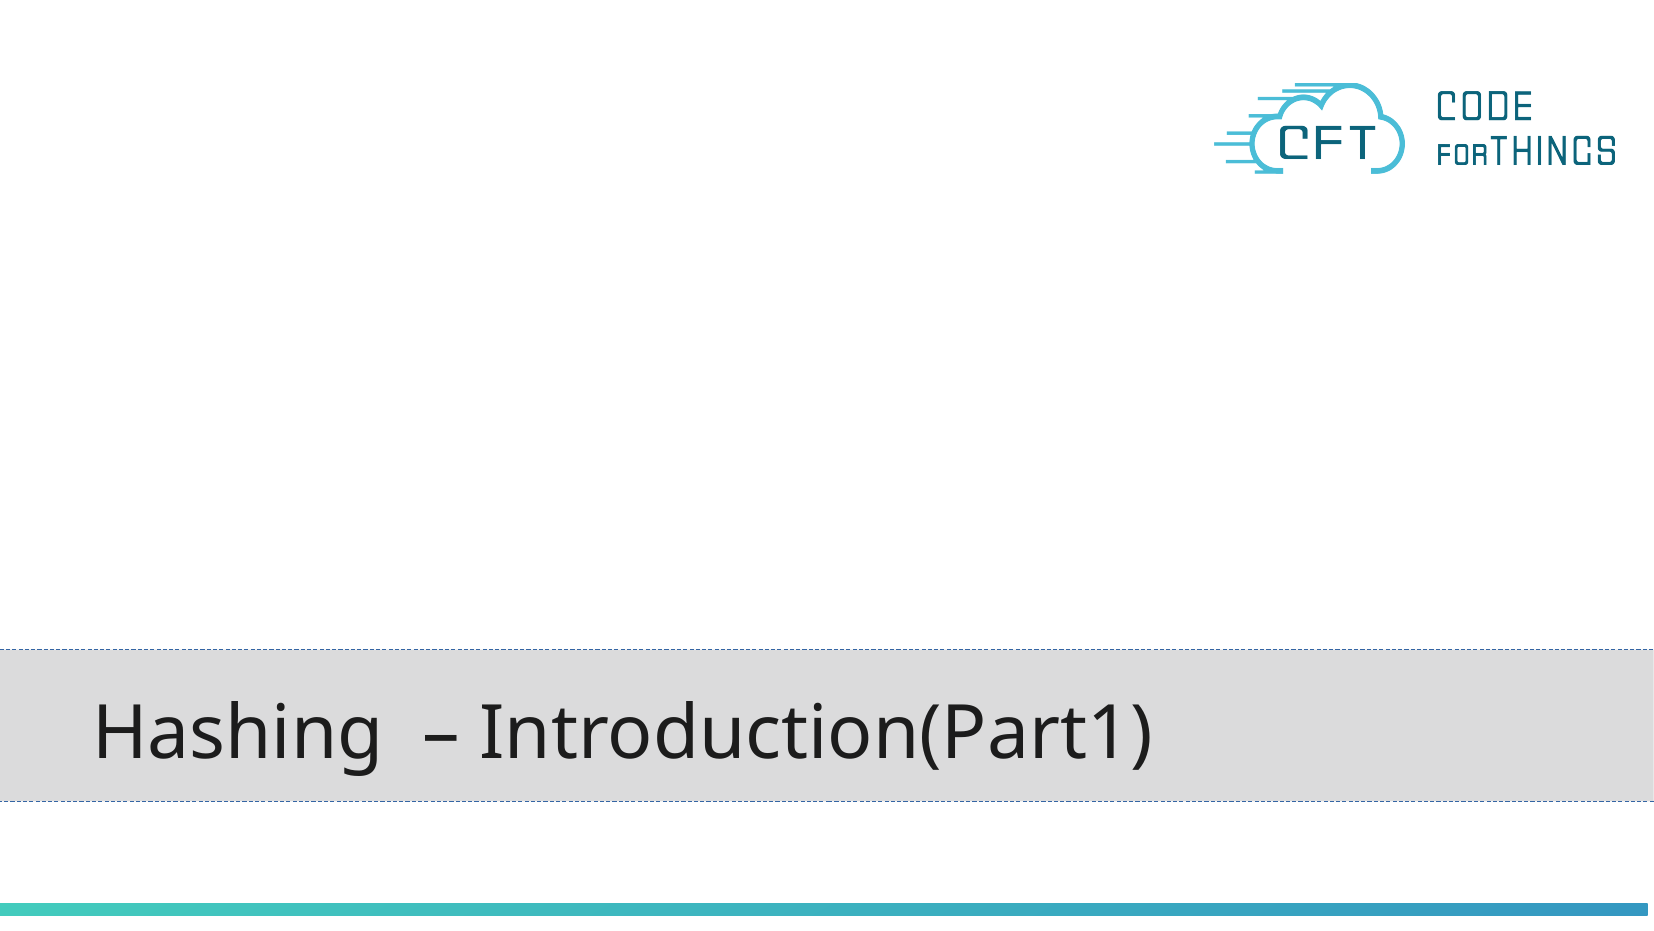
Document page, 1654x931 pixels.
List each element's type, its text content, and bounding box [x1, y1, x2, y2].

title Hashing – Introduction(Part1) [53, 651, 1542, 807]
picture [1214, 83, 1615, 174]
